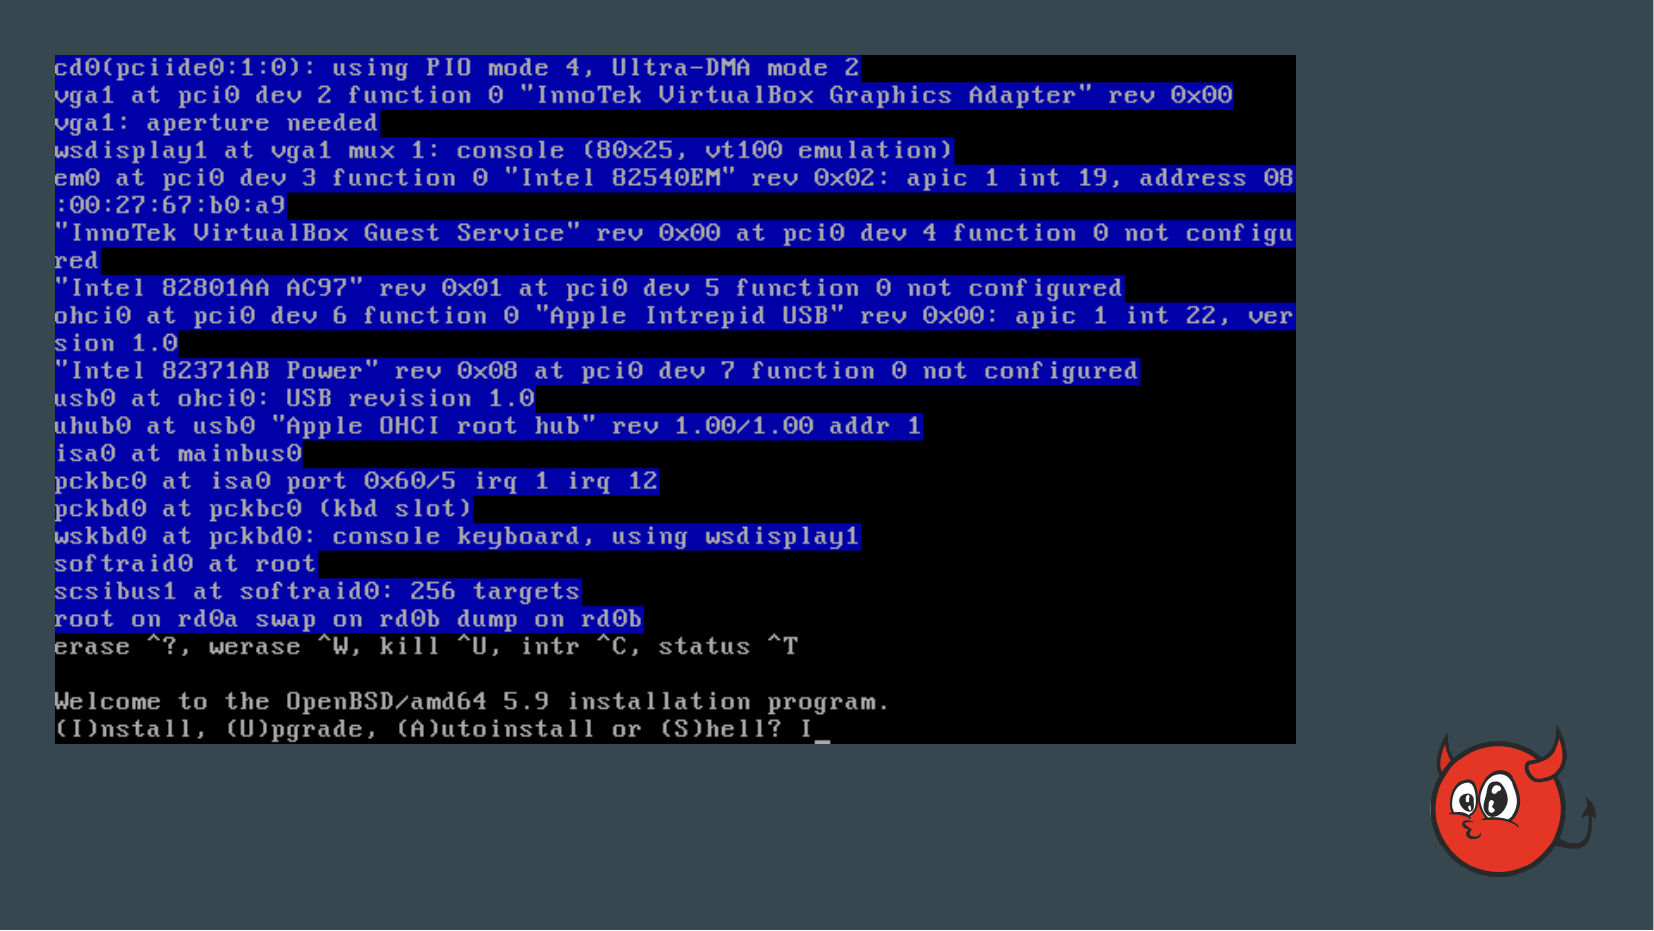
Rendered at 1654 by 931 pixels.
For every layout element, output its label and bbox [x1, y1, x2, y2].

picture [55, 55, 1296, 744]
picture [1427, 717, 1598, 888]
